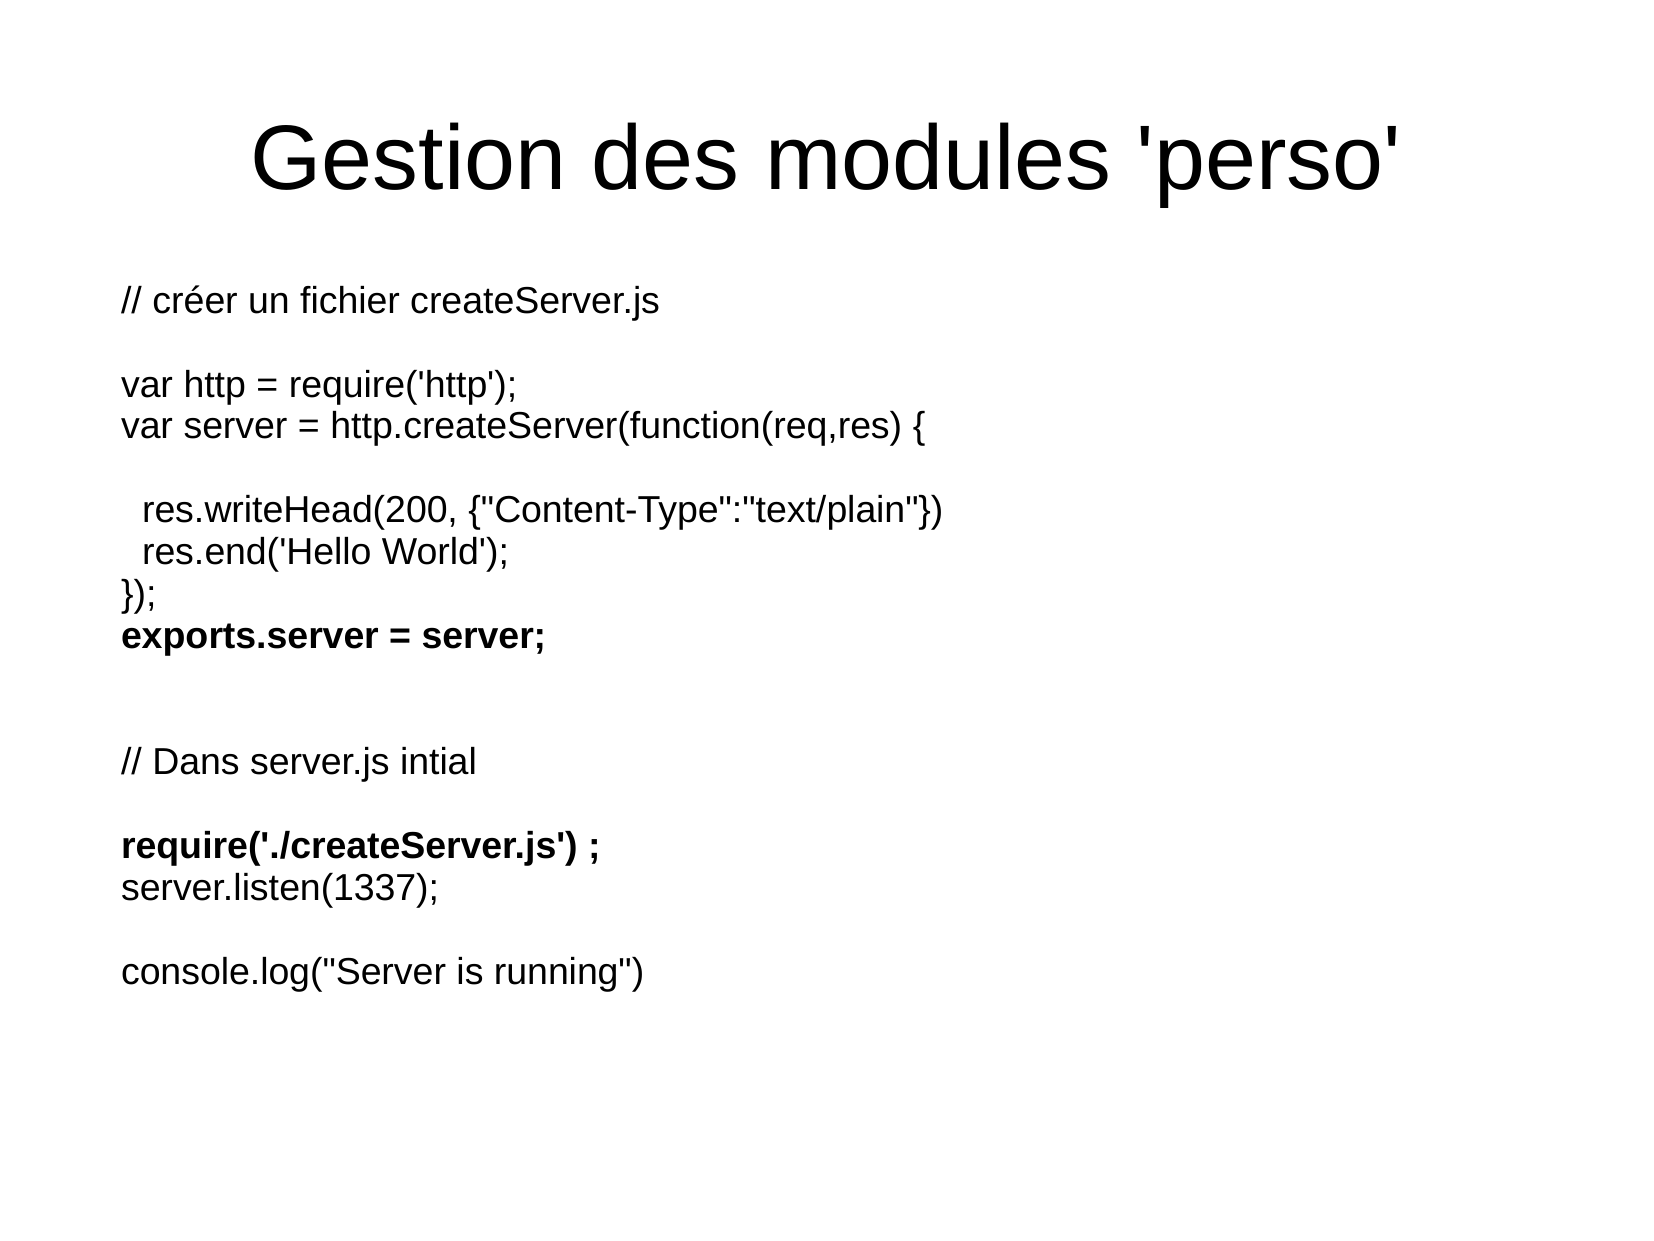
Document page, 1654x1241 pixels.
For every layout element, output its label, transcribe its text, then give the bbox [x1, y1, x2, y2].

text_box // créer un fichier createServer.js var http = require('http'); var server = http.createServer(function(req,res) { res.writeHead(200, {"Content-Type":"text/plain"}) res.end('Hello World'); }); exports.server = server; // Dans server.js intial require('./createServer.js') ; server.listen(1337); console.log("Server is running") [106, 271, 1524, 1085]
title Gestion des modules 'perso' [82, 49, 1571, 257]
